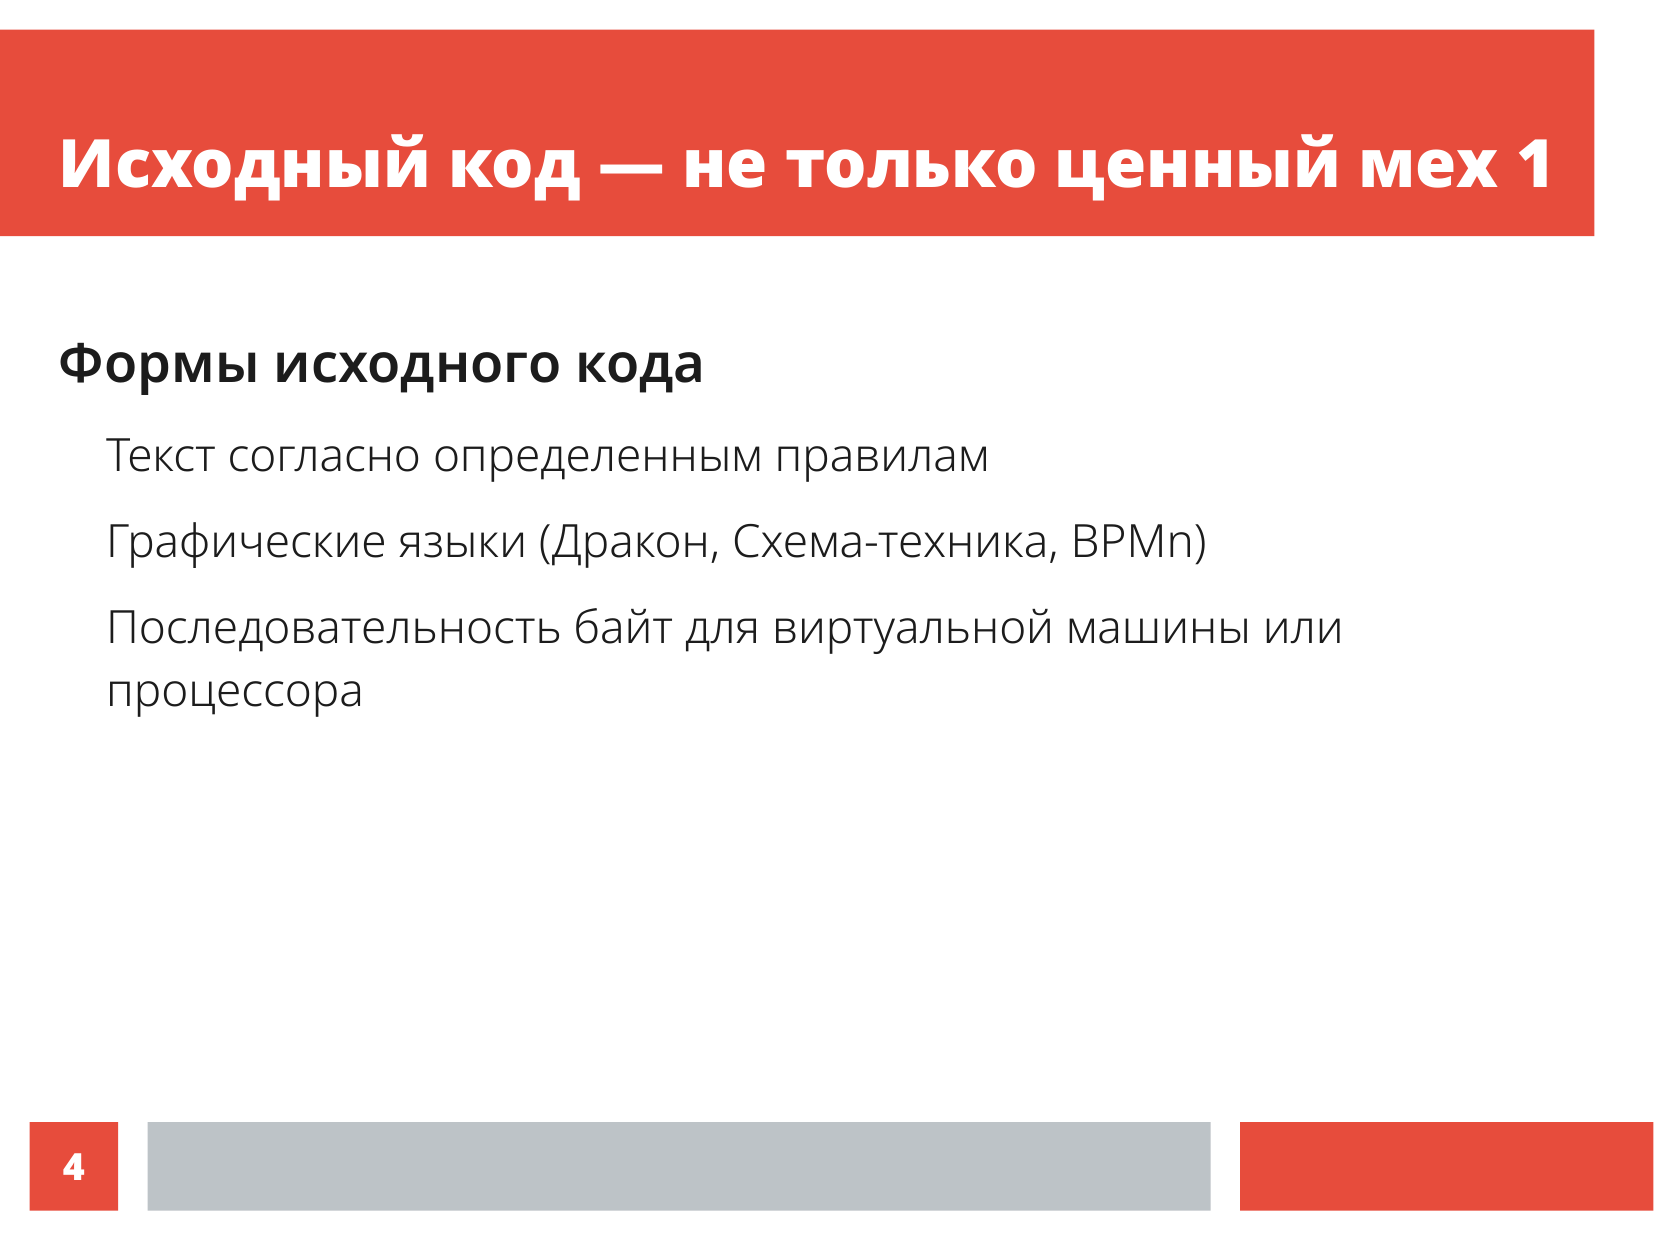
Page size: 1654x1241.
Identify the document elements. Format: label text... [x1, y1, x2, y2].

list Формы исходного кода Текст согласно определенным правилам Графические языки (Дракон, Схема-техника, BPMn) Последовательность байт для виртуальной машины или процессора [59, 324, 1565, 1093]
title Исходный код — не только ценный мех 1 [59, 59, 1595, 207]
